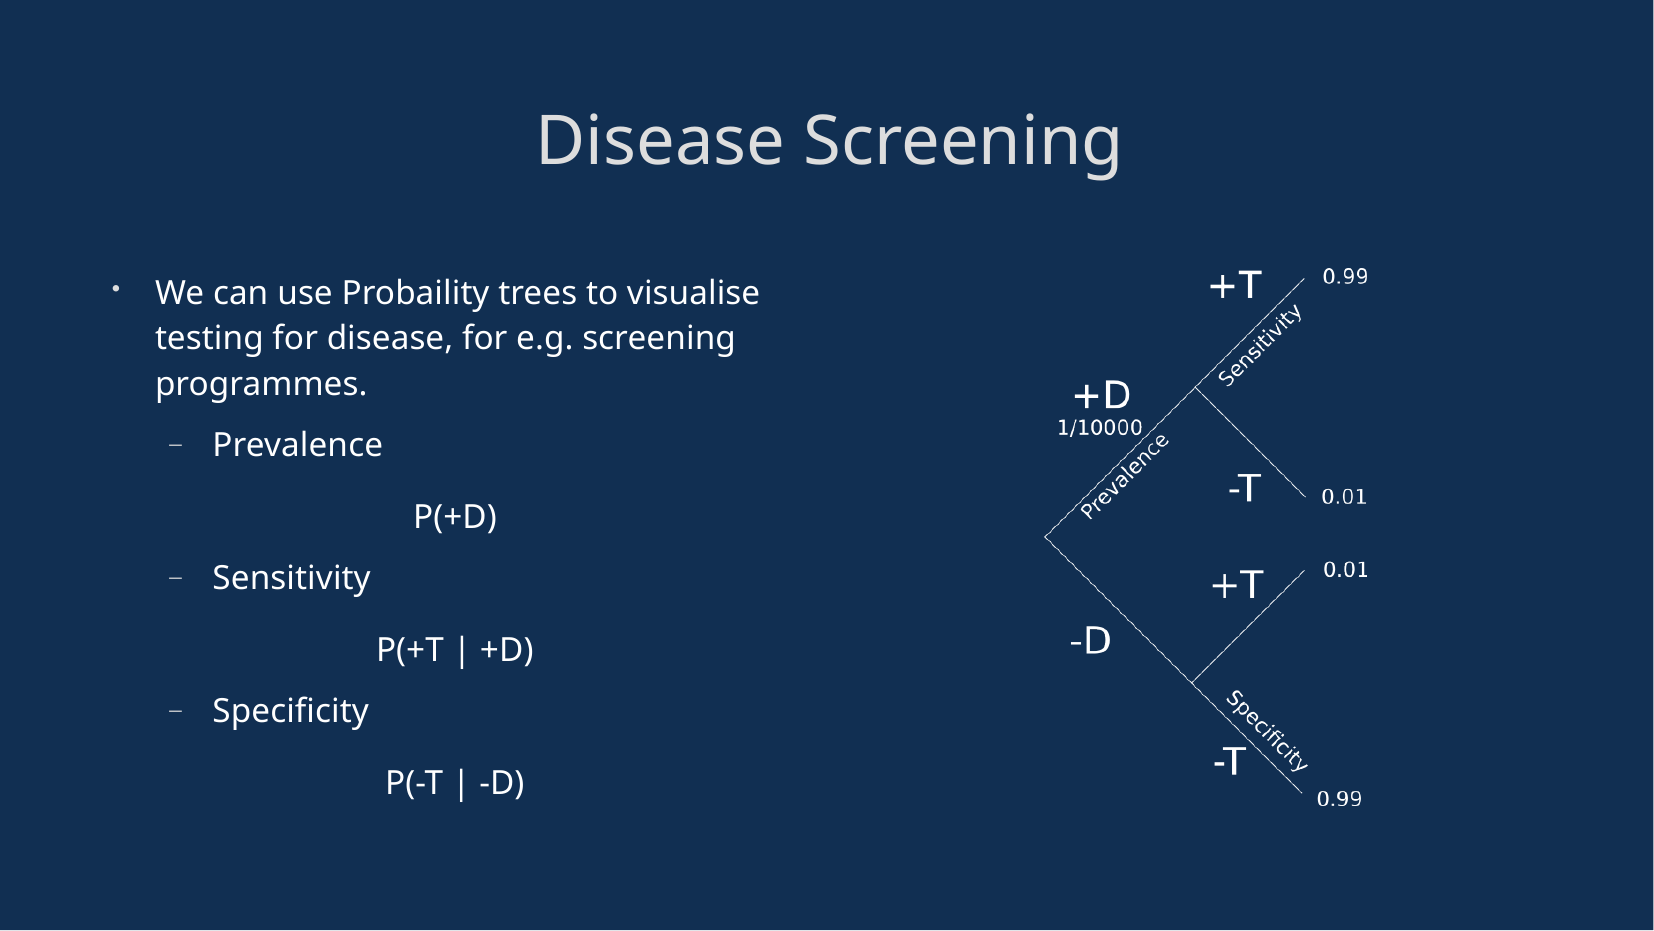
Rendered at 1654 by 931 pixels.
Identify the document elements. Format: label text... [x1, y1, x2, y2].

title Disease Screening [97, 56, 1563, 220]
picture [1044, 268, 1367, 806]
list We can use Probaility trees to visualise testing for disease, for e.g. screening programmes. Prevalence P(+D) Sensitivity P(+T | +D) Specificity P(-T | -D) [97, 268, 813, 806]
